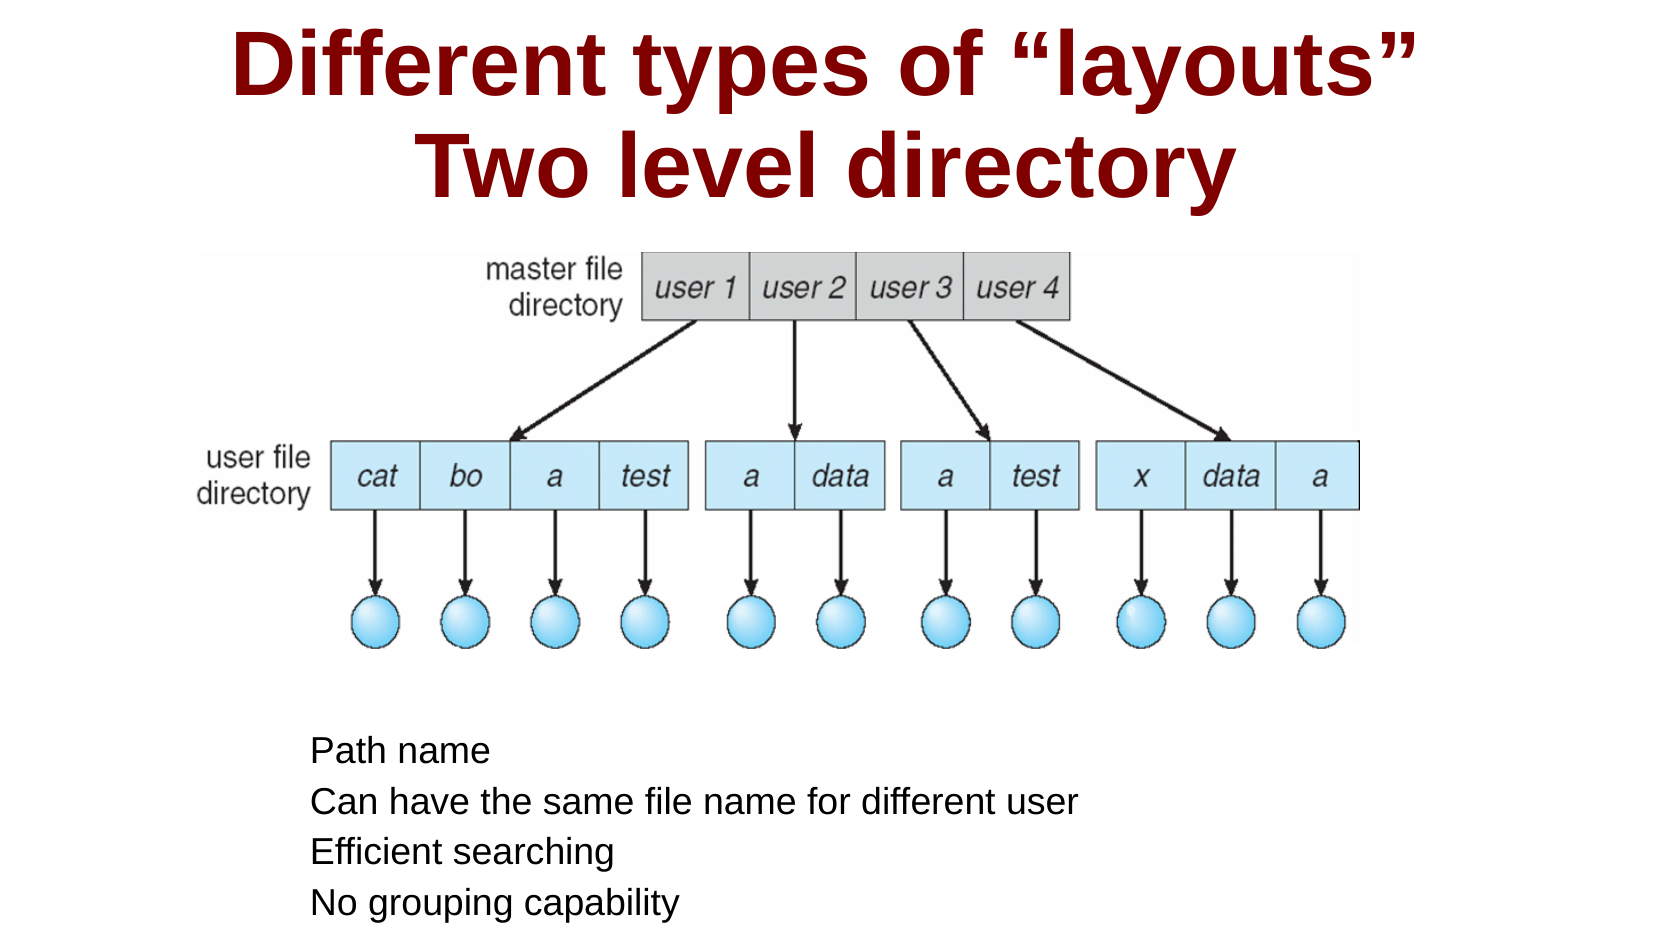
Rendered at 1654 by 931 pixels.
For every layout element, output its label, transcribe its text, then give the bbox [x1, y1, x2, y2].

text_box Path name Can have the same file name for different user Efficient searching No grouping capability [295, 722, 1382, 931]
title Different types of “layouts” Two level directory [82, 12, 1571, 218]
picture [193, 252, 1360, 650]
